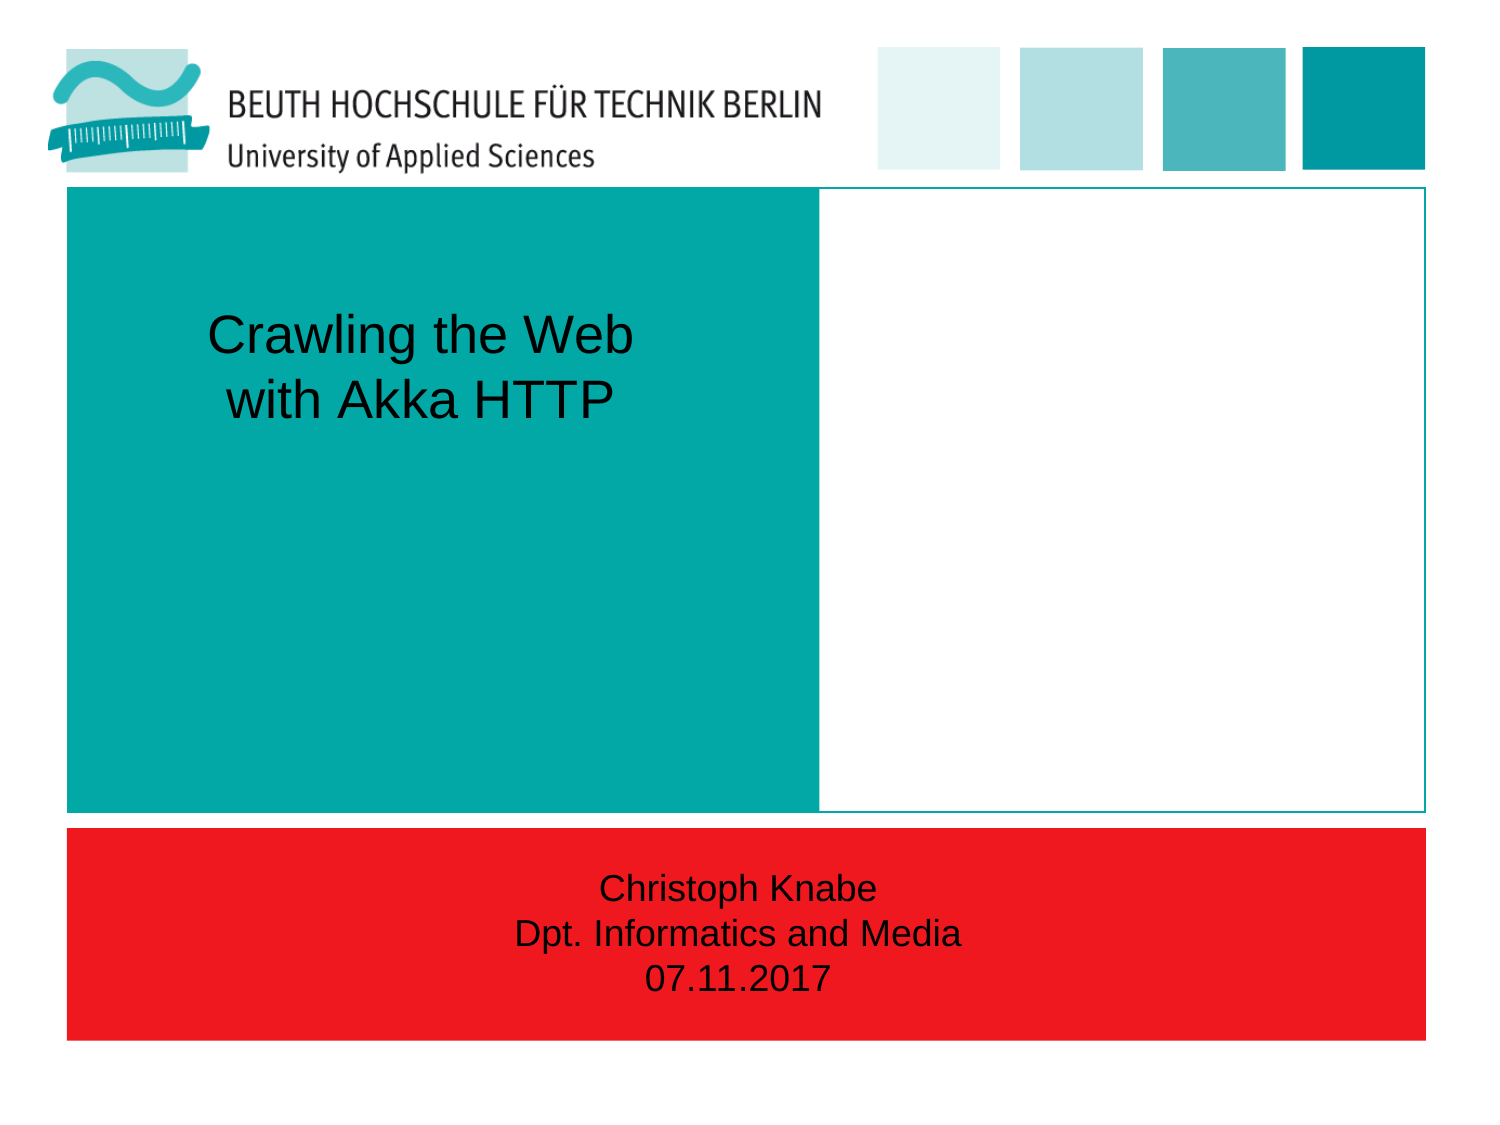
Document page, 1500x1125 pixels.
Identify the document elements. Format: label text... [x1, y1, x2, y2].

text_box Crawling the Web with Akka HTTP [182, 291, 660, 567]
picture [48, 49, 821, 174]
text_box Christoph Knabe Dpt. Informatics and Media 07.11.2017 [442, 856, 1034, 1007]
